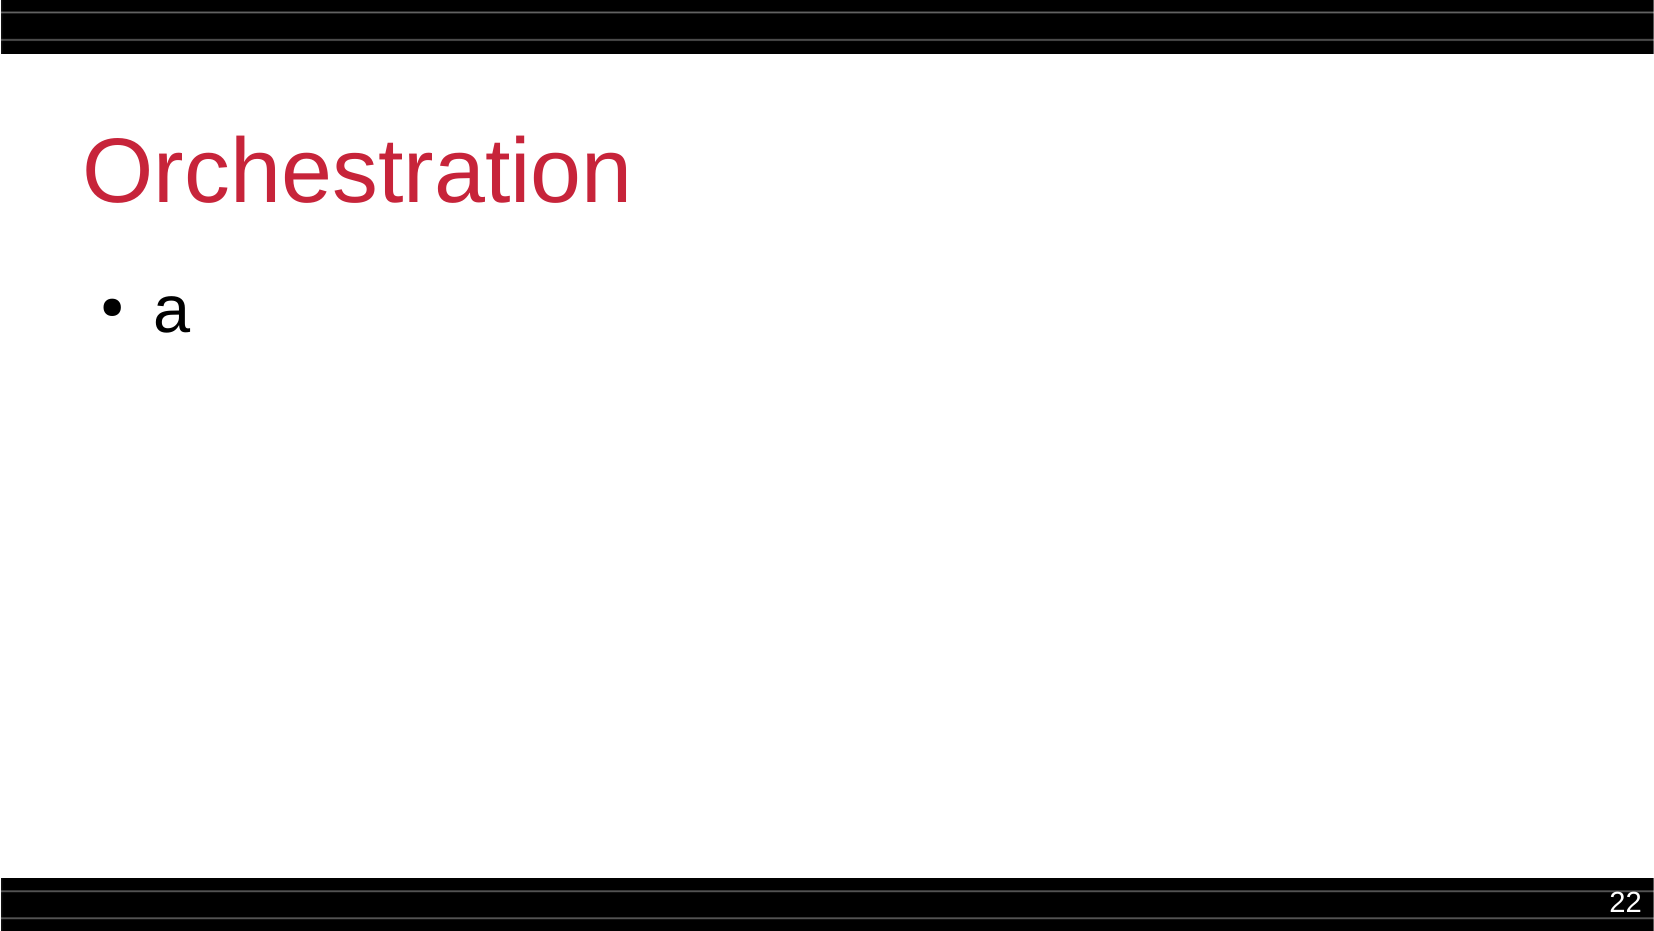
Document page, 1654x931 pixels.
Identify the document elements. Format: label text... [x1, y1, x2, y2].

picture [1, 878, 1654, 931]
title Orchestration [82, 92, 1571, 249]
list a [82, 271, 1571, 851]
picture [1, 0, 1654, 54]
